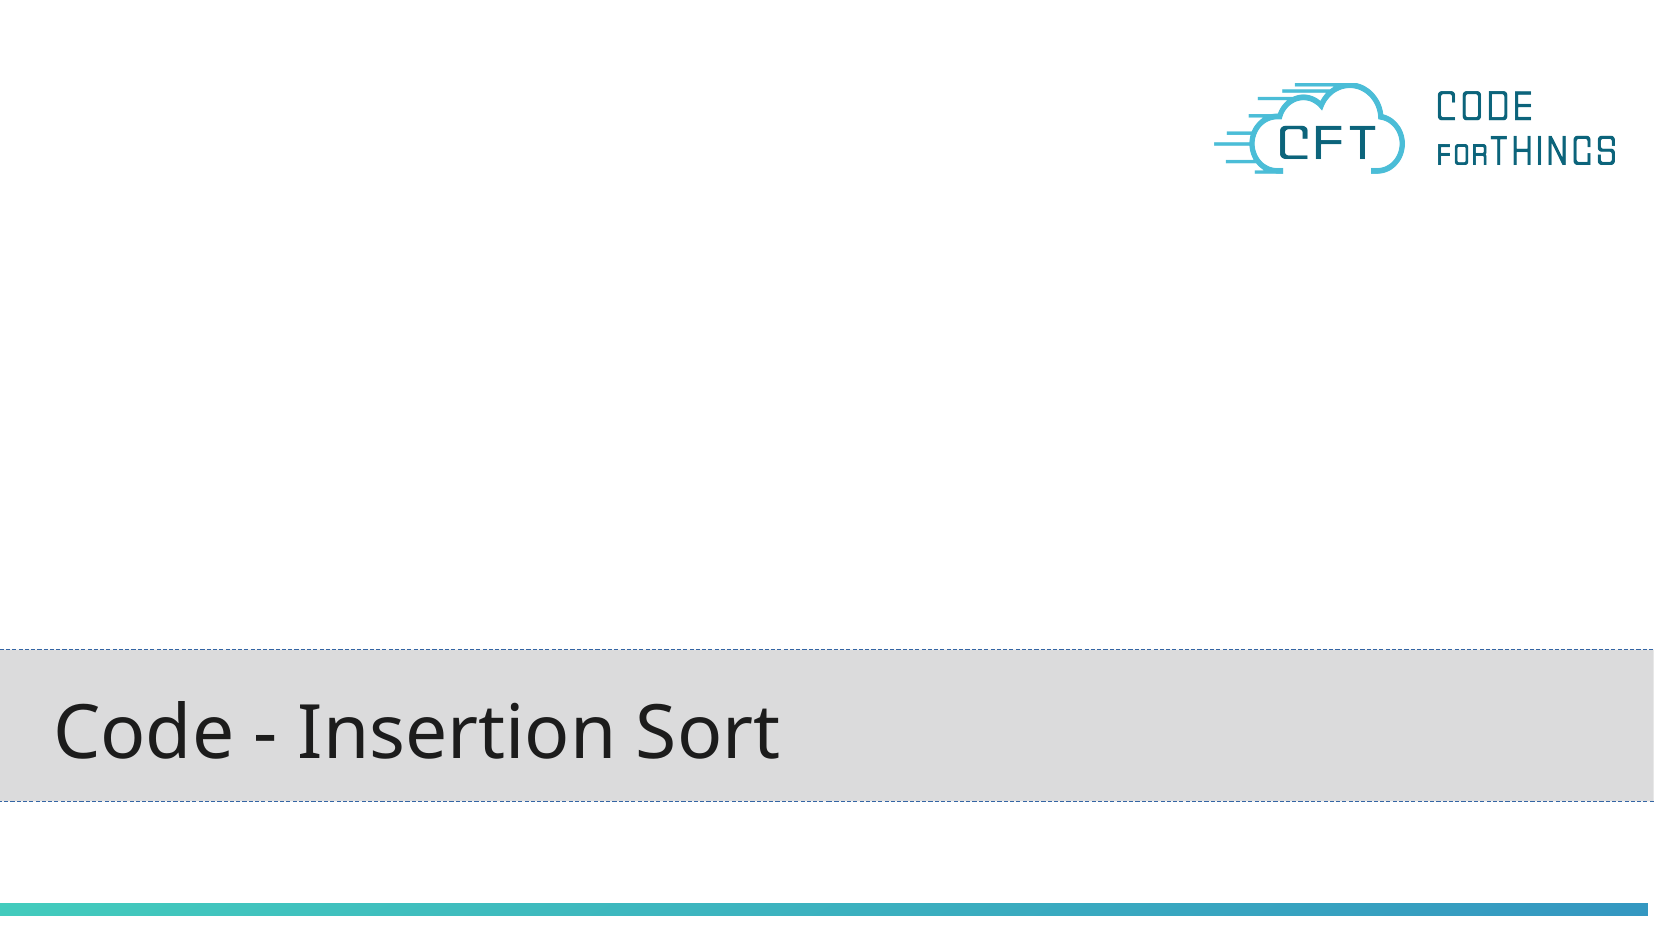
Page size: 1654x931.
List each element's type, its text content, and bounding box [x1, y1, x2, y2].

picture [1214, 83, 1615, 174]
title Code - Insertion Sort [53, 651, 1542, 807]
